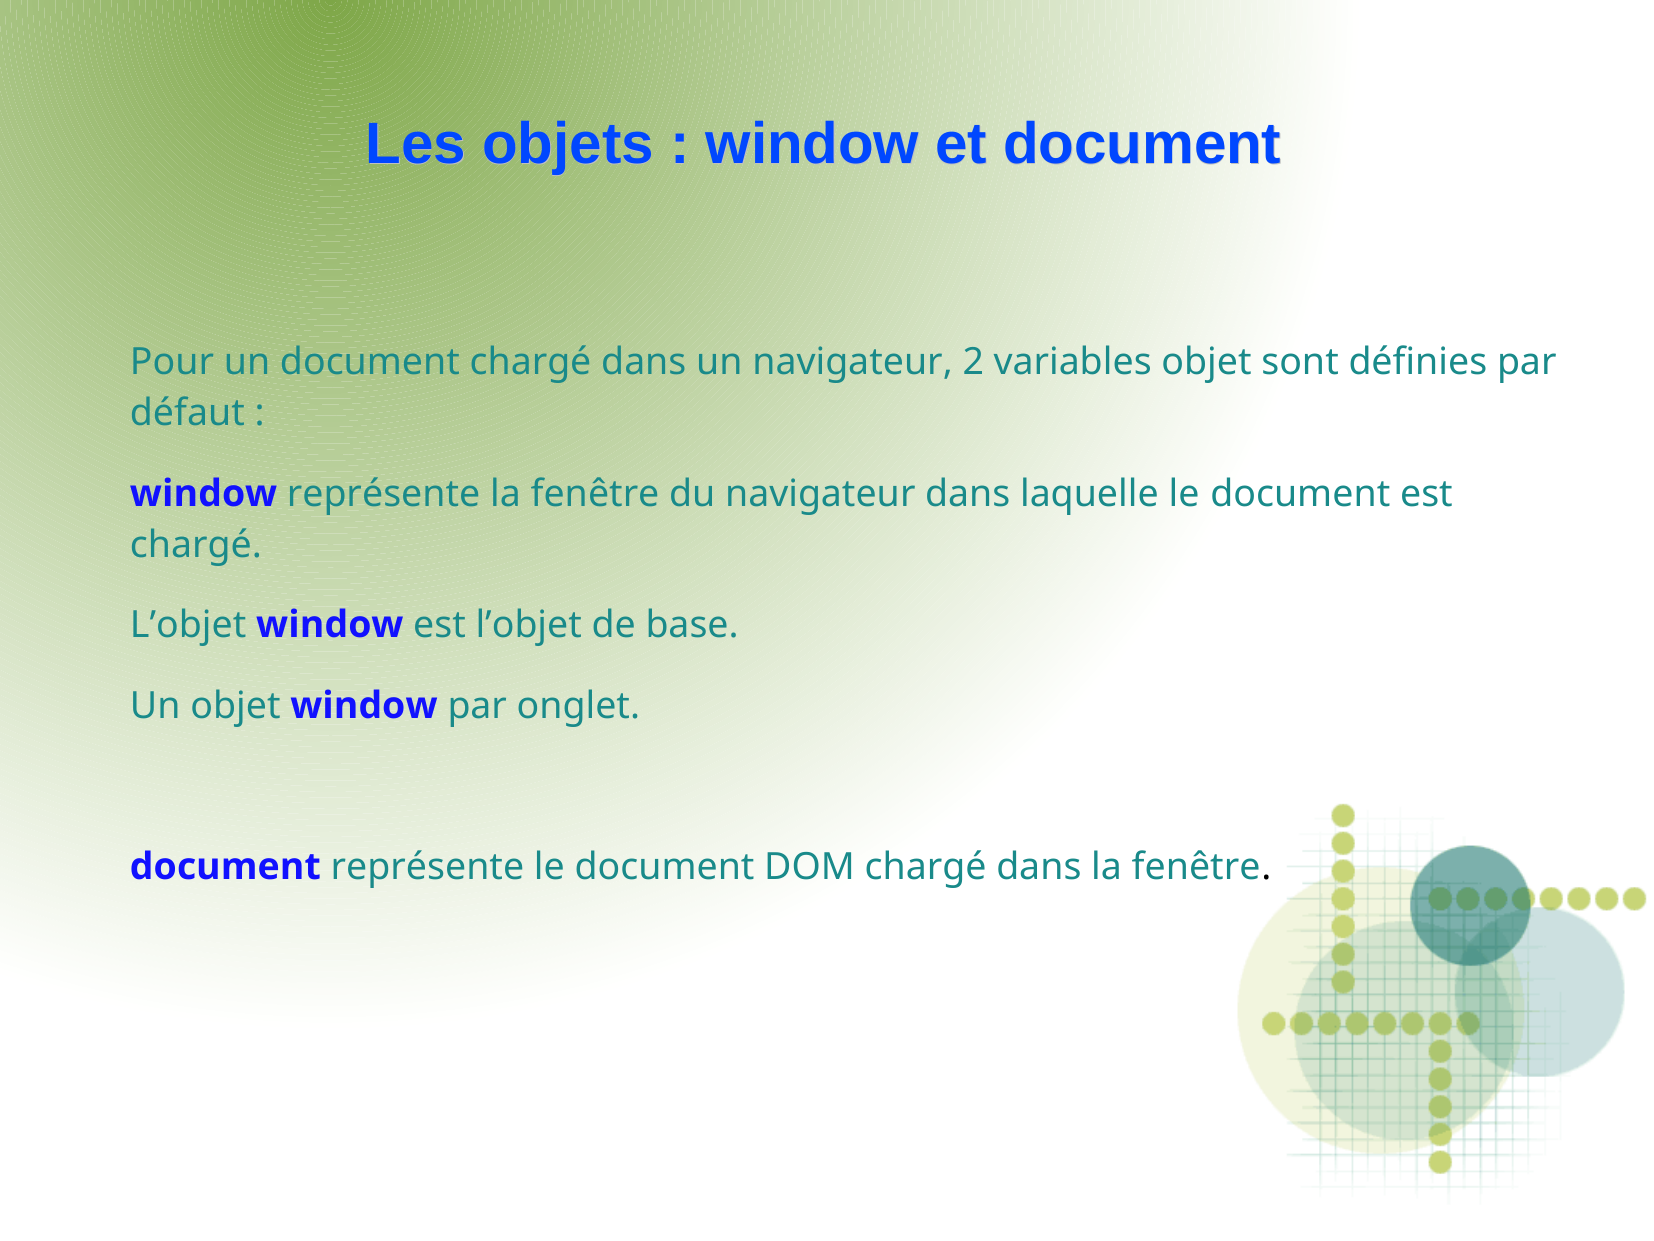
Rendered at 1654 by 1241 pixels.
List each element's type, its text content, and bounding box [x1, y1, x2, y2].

title Les objets : window et document [118, 82, 1531, 205]
picture [1224, 792, 1654, 1211]
list Pour un document chargé dans un navigateur, 2 variables objet sont définies par défaut : window représente la fenêtre du navigateur dans laquelle le document est chargé. L’objet window est l’objet de base. Un objet window par onglet. document représente le document DOM chargé dans la fenêtre. [129, 334, 1571, 850]
